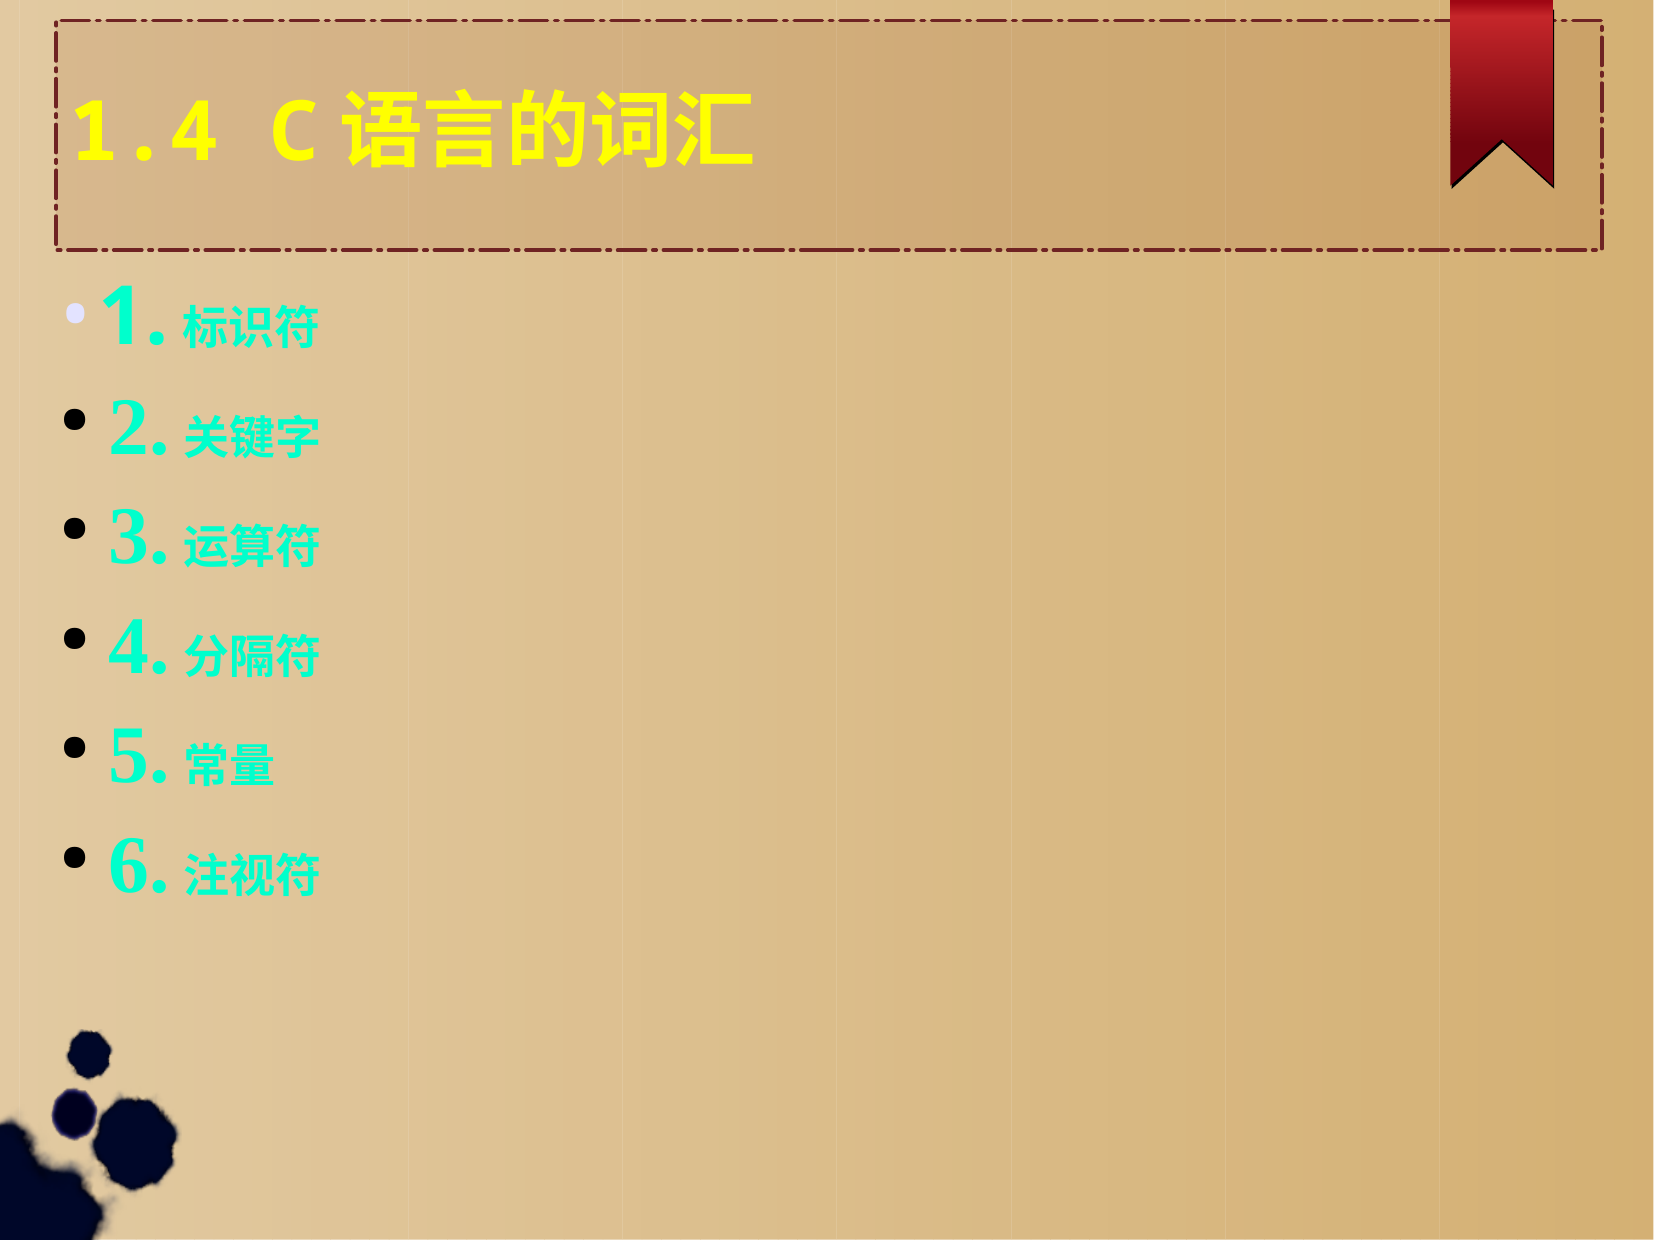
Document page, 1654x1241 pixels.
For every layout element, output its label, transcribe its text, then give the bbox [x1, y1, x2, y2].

list 1.标识符 2.关键字 3.运算符 4.分隔符 5.常量 6.注视符 [45, 255, 1459, 920]
title 1.4 C语言的词汇 [55, 37, 1461, 217]
